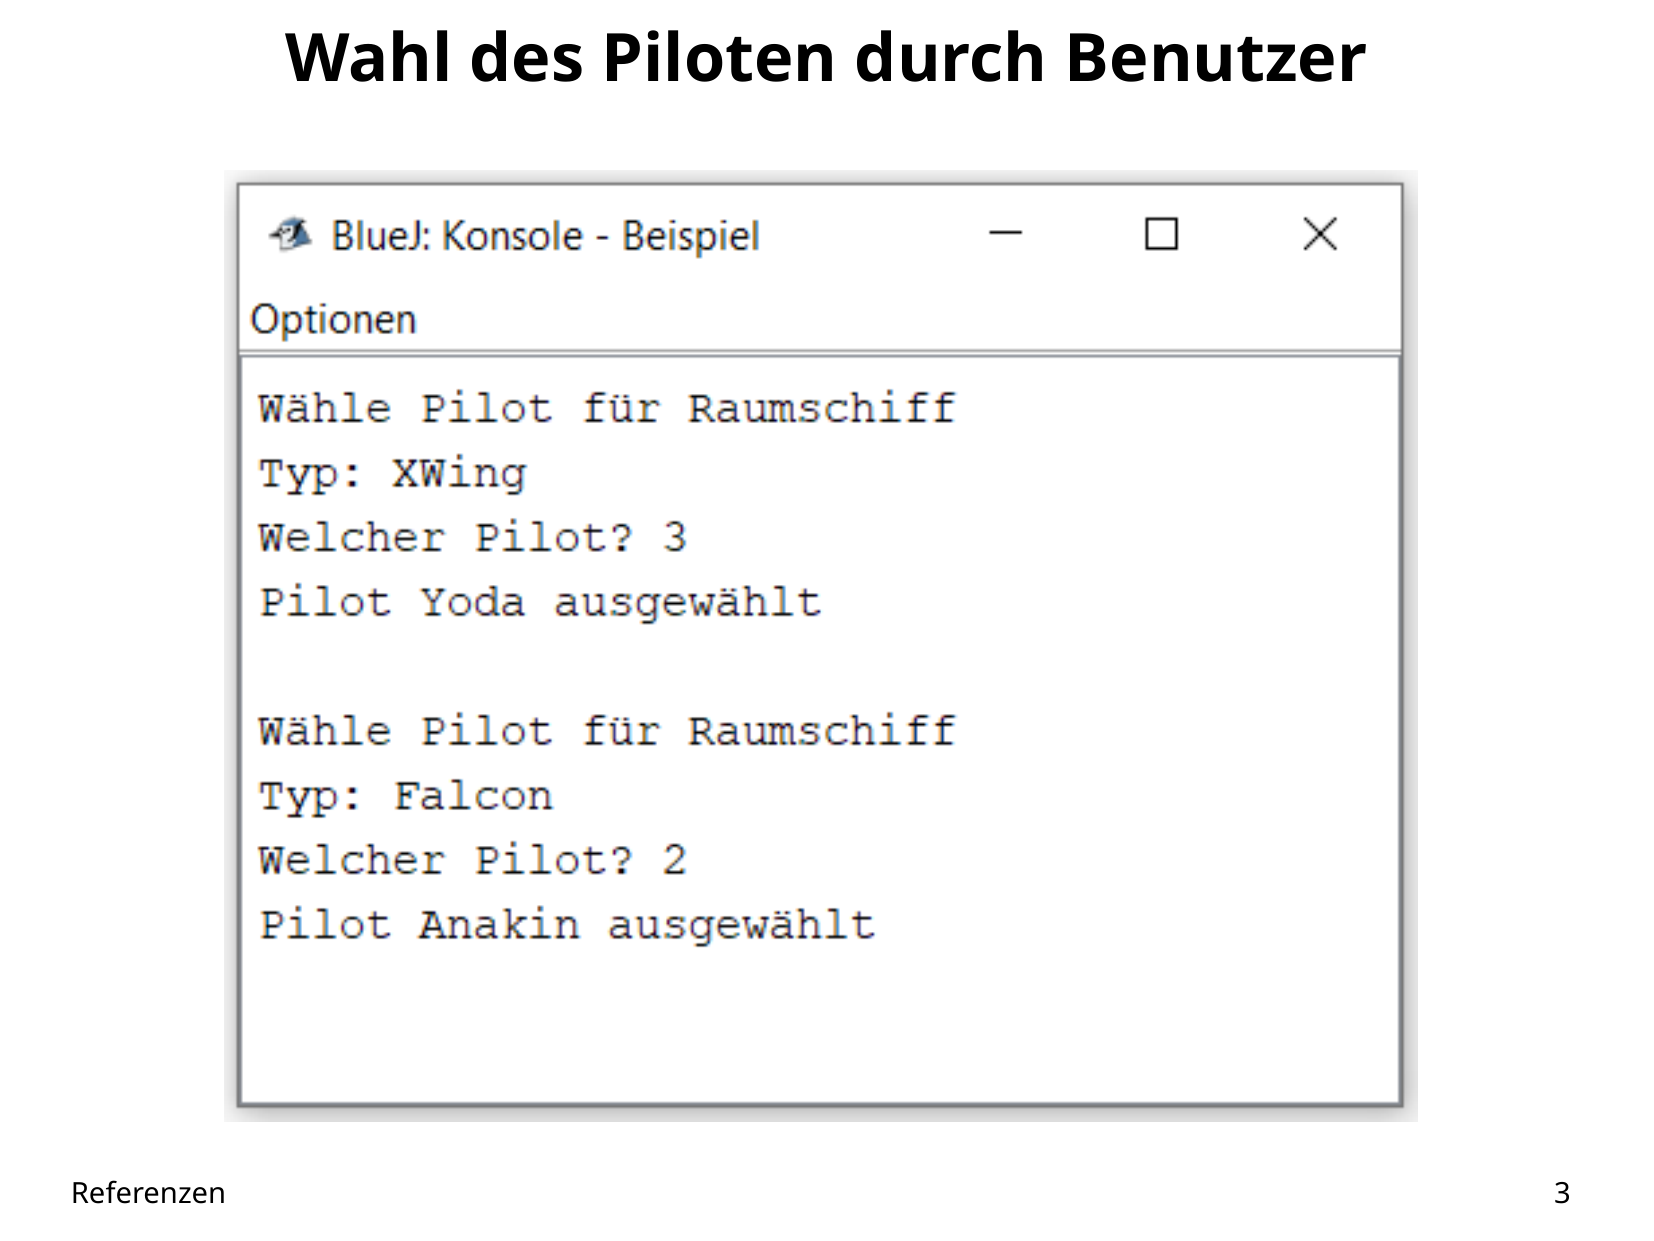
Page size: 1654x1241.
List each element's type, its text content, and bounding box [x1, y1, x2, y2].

title Wahl des Piloten durch Benutzer [0, 5, 1654, 107]
picture [224, 170, 1418, 1123]
